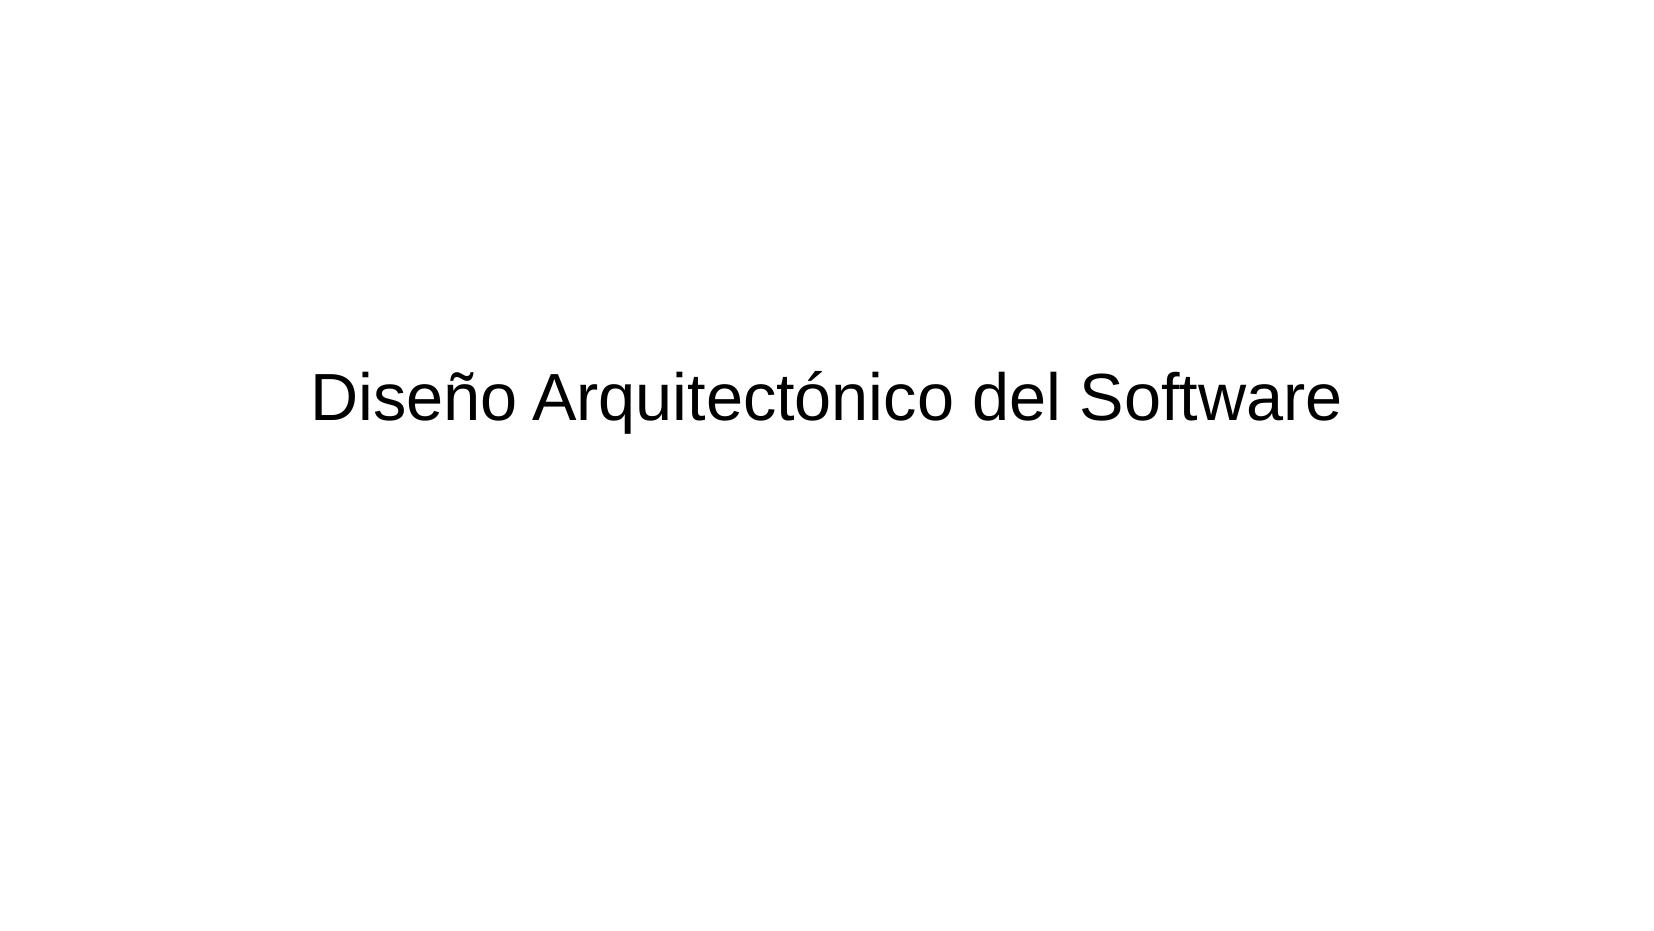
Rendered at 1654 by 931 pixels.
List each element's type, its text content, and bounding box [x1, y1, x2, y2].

subtitle Diseño Arquitectónico del Software [82, 37, 1571, 757]
